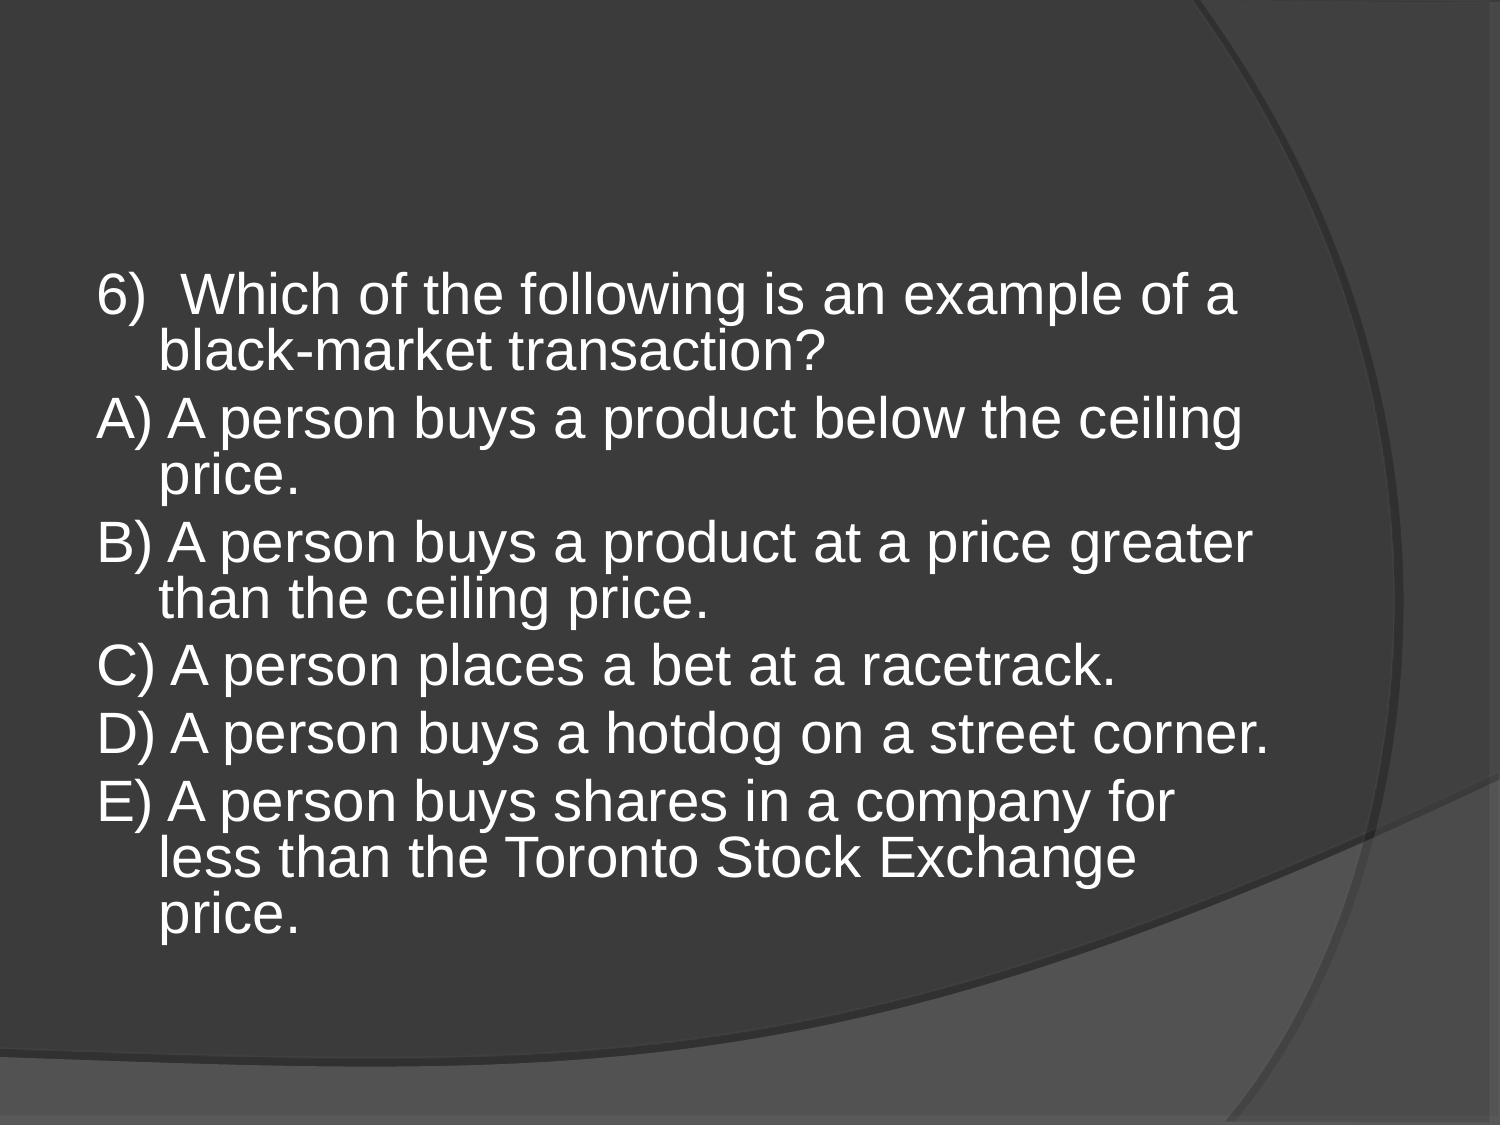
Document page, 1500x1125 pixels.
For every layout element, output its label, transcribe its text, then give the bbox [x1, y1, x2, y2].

list 6) Which of the following is an example of a black-market transaction? A) A person buys a product below the ceiling price. B) A person buys a product at a price greater than the ceiling price. C) A person places a bet at a racetrack. D) A person buys a hotdog on a street corner. E) A person buys shares in a company for less than the Toronto Stock Exchange price. [75, 262, 1300, 1005]
